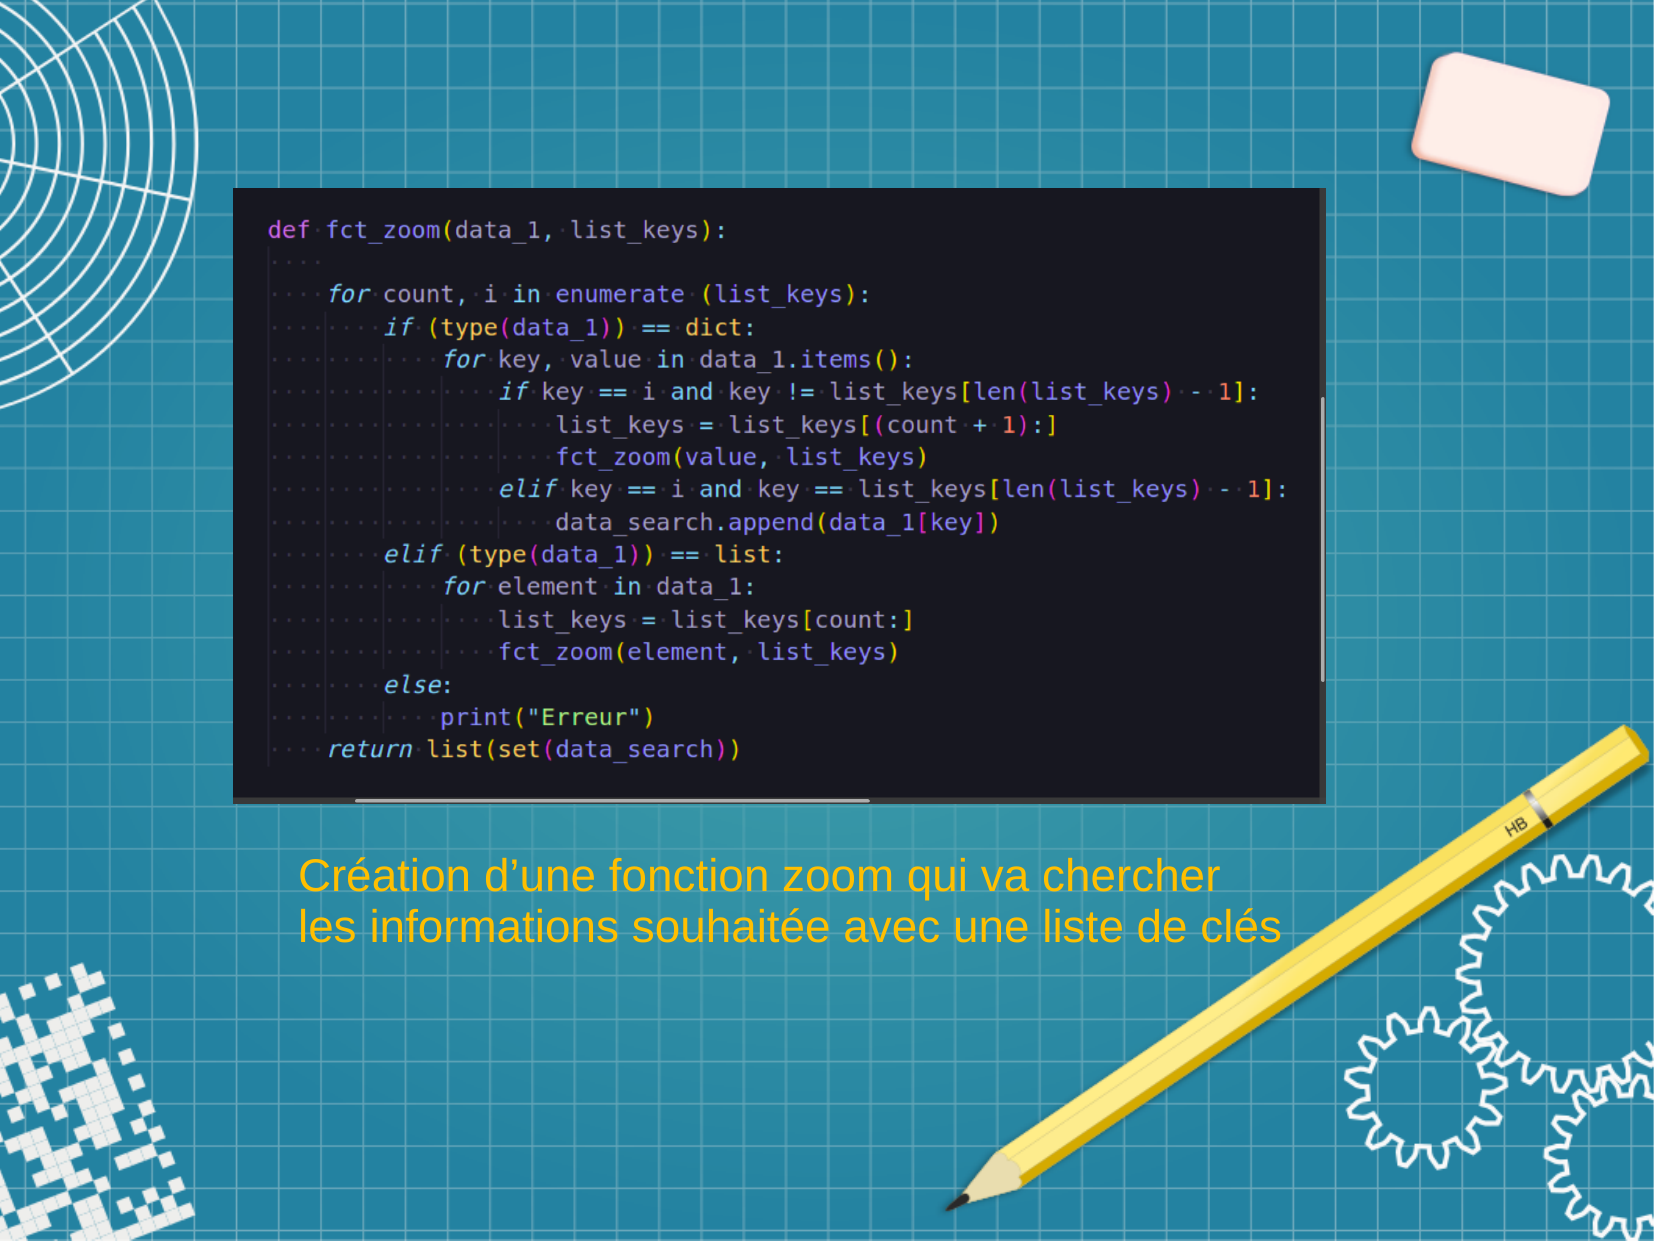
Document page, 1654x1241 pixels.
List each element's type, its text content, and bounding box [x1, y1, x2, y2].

text_box Création d’une fonction zoom qui va chercher les informations souhaitée avec une liste de clés [283, 842, 1298, 960]
picture [0, 0, 1654, 1241]
